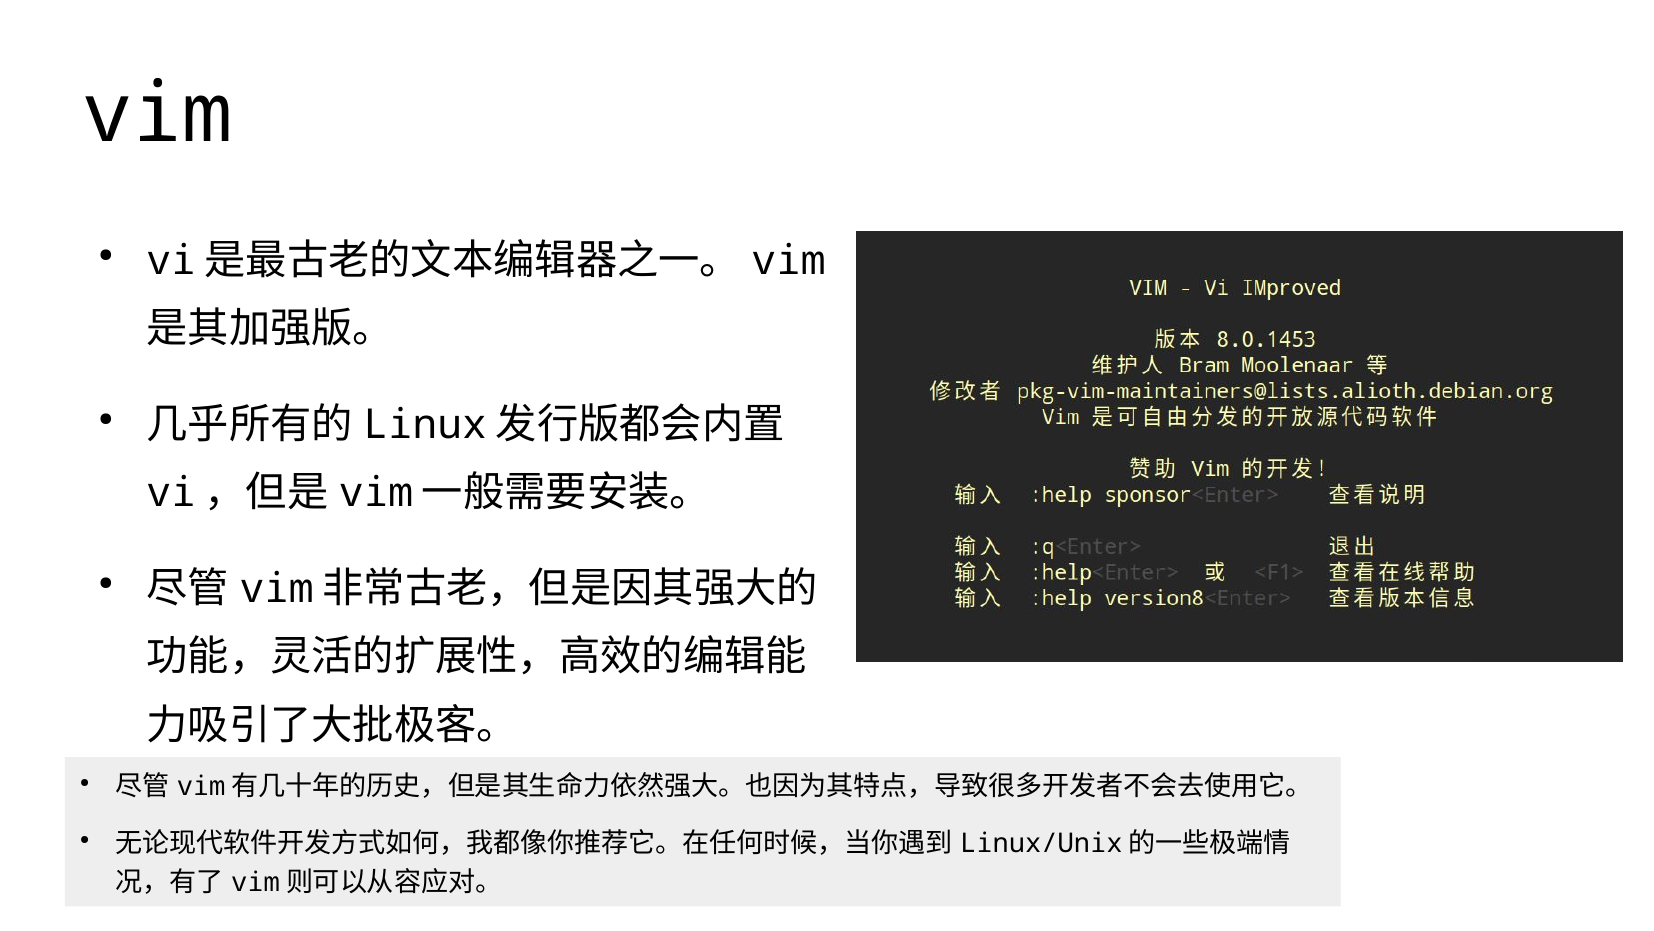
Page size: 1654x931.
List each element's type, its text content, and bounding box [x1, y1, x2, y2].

text_box 尽管vim有几十年的历史，但是其生命力依然强大。也因为其特点，导致很多开发者不会去使用它。 无论现代软件开发方式如何，我都像你推荐它。在任何时候，当你遇到Linux/Unix的一些极端情况，有了vim则可以从容应对。 [64, 757, 1341, 907]
picture [856, 231, 1623, 662]
title vim [82, 37, 1571, 189]
list vi是最古老的文本编辑器之一。vim是其加强版。 几乎所有的Linux发行版都会内置vi，但是vim一般需要安装。 尽管vim非常古老，但是因其强大的功能，灵活的扩展性，高效的编辑能力吸引了大批极客。 [82, 217, 839, 757]
